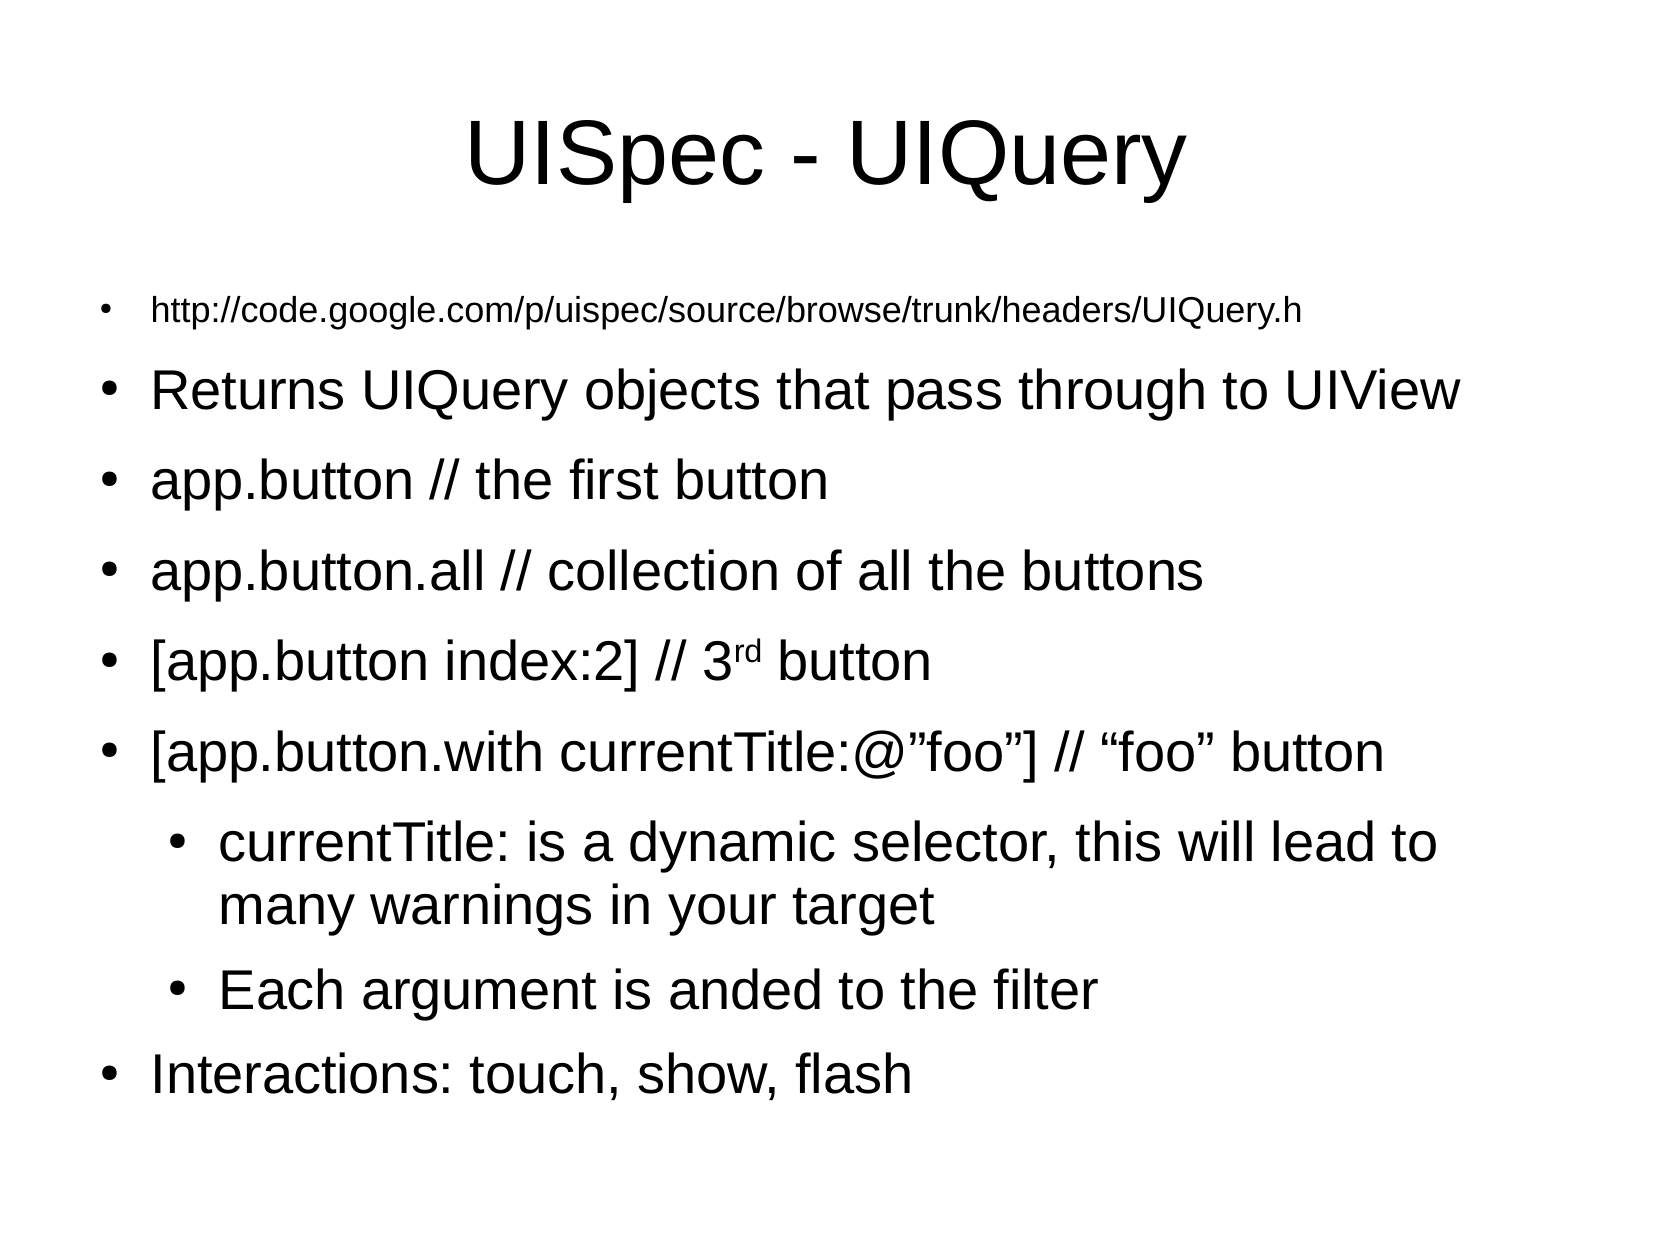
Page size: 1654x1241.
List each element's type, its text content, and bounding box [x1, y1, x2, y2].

title UISpec - UIQuery [82, 49, 1571, 257]
list http://code.google.com/p/uispec/source/browse/trunk/headers/UIQuery.h Returns UIQuery objects that pass through to UIView app.button // the first button app.button.all // collection of all the buttons [app.button index:2] // 3rd button [app.button.with currentTitle:@”foo”] // “foo” button currentTitle: is a dynamic selector, this will lead to many warnings in your target Each argument is anded to the filter Interactions: touch, show, flash [82, 290, 1571, 1109]
